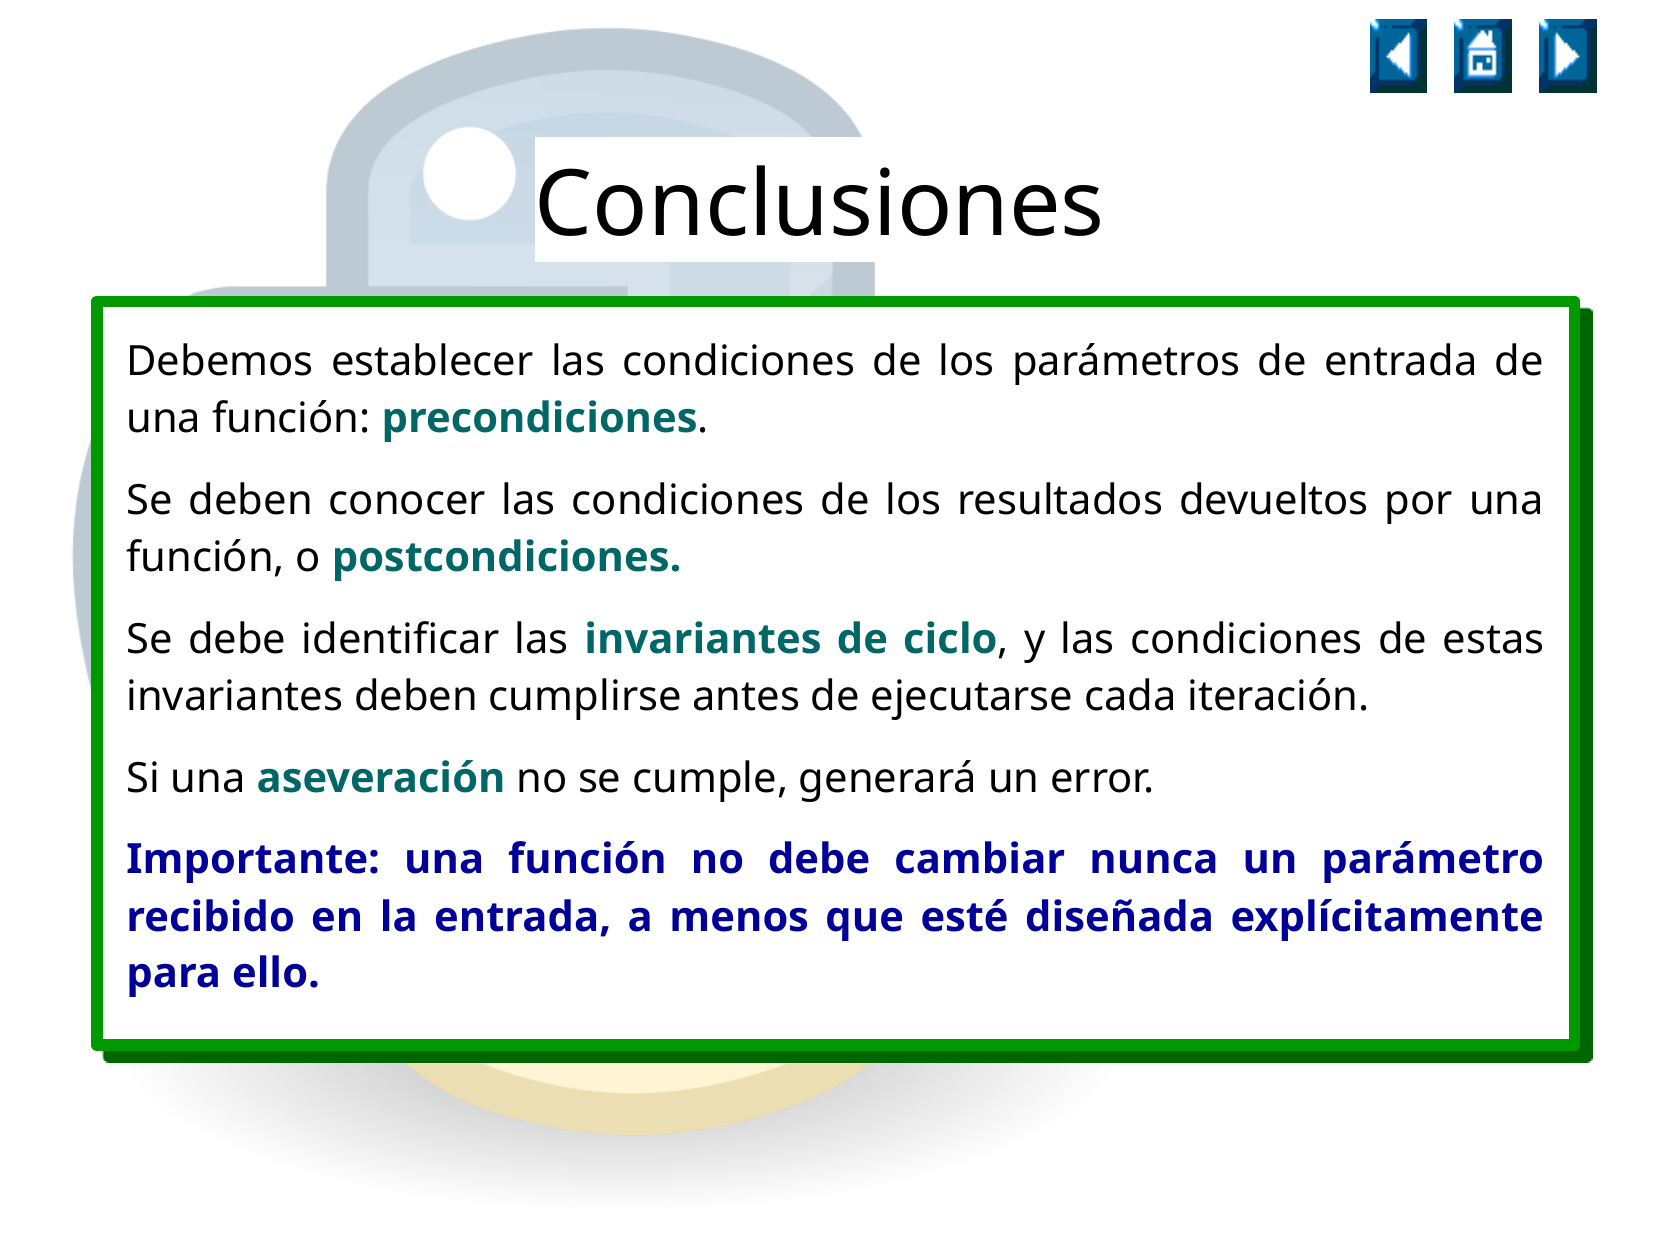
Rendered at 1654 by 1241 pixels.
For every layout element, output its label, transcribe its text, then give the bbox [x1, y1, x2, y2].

picture [1539, 19, 1548, 31]
picture [1454, 19, 1463, 31]
picture [1554, 33, 1579, 77]
picture [1370, 19, 1379, 31]
title Conclusiones [76, 124, 1565, 276]
text_box Debemos establecer las condiciones de los parámetros de entrada de una función: precondiciones. Se deben conocer las condiciones de los resultados devueltos por una función, o postcondiciones. Se debe identificar las invariantes de ciclo, y las condiciones de estas invariantes deben cumplirse antes de ejecutarse cada iteración. Si una aseveración no se cumple, generará un error. Importante: una función no debe cambiar nunca un parámetro recibido en la entrada, a menos que esté diseñada explícitamente para ello. [96, 301, 1575, 1046]
picture [1370, 19, 1427, 93]
picture [1454, 19, 1512, 93]
picture [1539, 19, 1597, 93]
